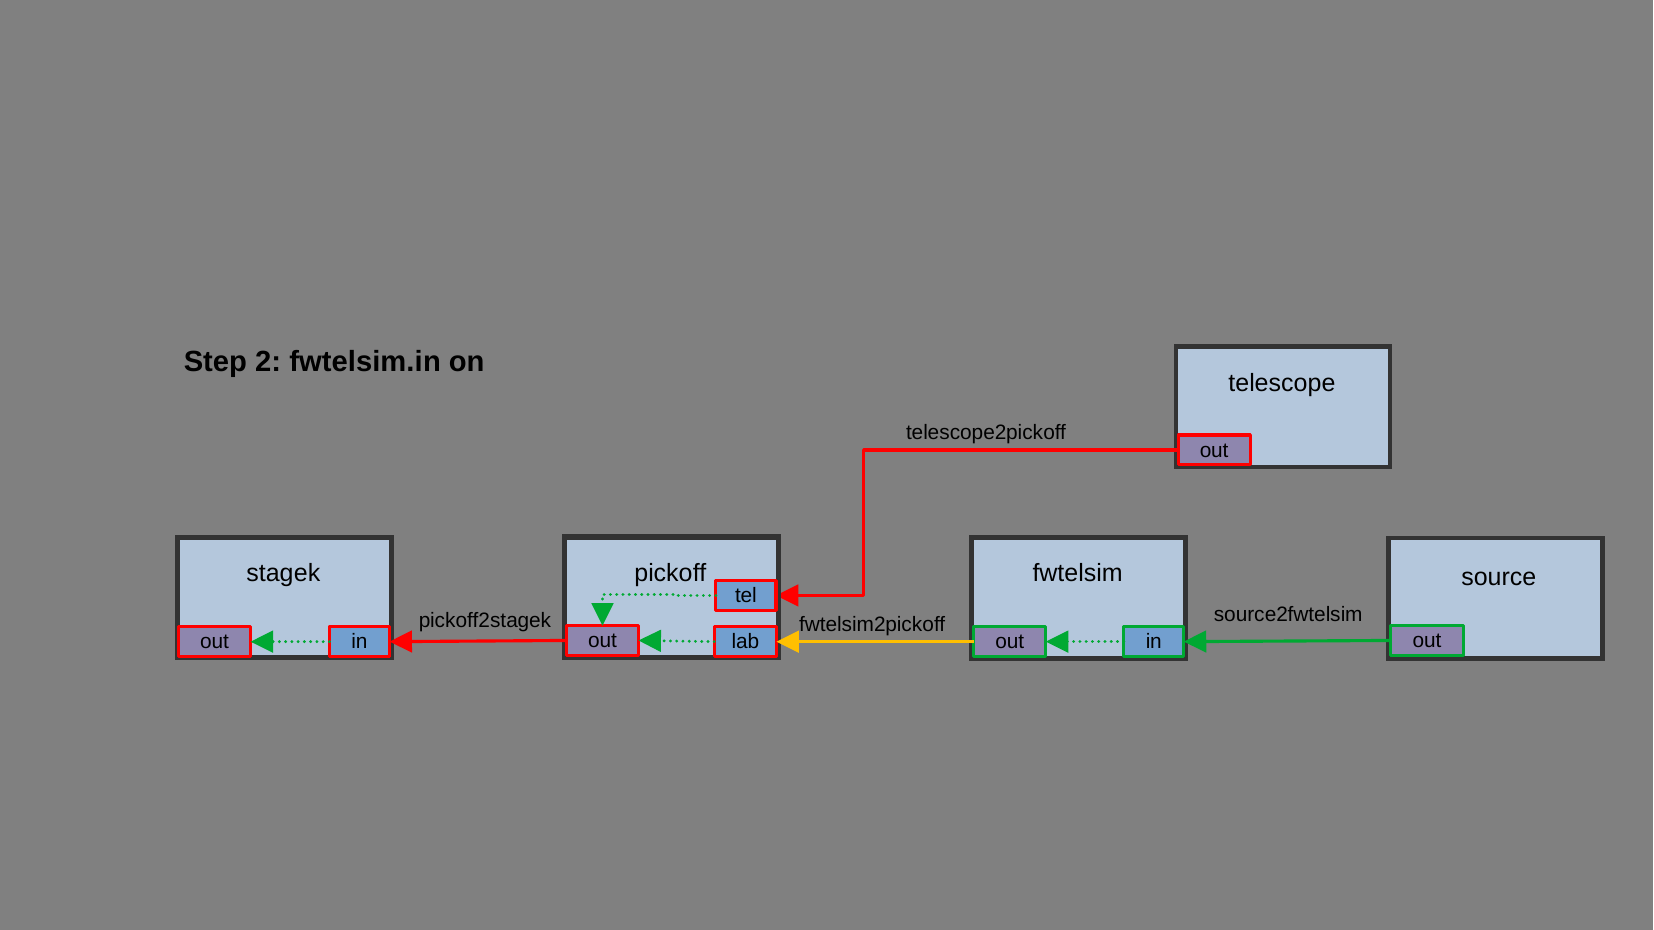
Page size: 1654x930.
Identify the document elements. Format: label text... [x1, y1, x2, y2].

text_box out [566, 625, 639, 656]
text_box telescope [1195, 361, 1369, 405]
text_box fwtelsim2pickoff [784, 605, 969, 640]
text_box [1388, 538, 1603, 659]
text_box [1176, 346, 1390, 468]
text_box fwtelsim [991, 551, 1165, 595]
text_box source [1412, 555, 1586, 599]
text_box pickoff [583, 551, 758, 595]
text_box in [329, 626, 390, 657]
text_box lab [714, 626, 777, 657]
text_box out [178, 626, 251, 657]
text_box [177, 537, 392, 658]
text_box [564, 536, 779, 658]
text_box pickoff2stagek [404, 601, 588, 640]
text_box out [973, 626, 1046, 657]
text_box Step 2: fwtelsim.in on [168, 337, 762, 385]
text_box [971, 537, 1186, 659]
text_box out [1390, 625, 1464, 656]
text_box source2fwtelsim [1198, 595, 1383, 634]
text_box tel [715, 580, 776, 611]
text_box stagek [196, 551, 371, 595]
text_box out [1178, 435, 1251, 465]
text_box telescope2pickoff [891, 413, 1098, 475]
text_box in [1123, 626, 1184, 657]
